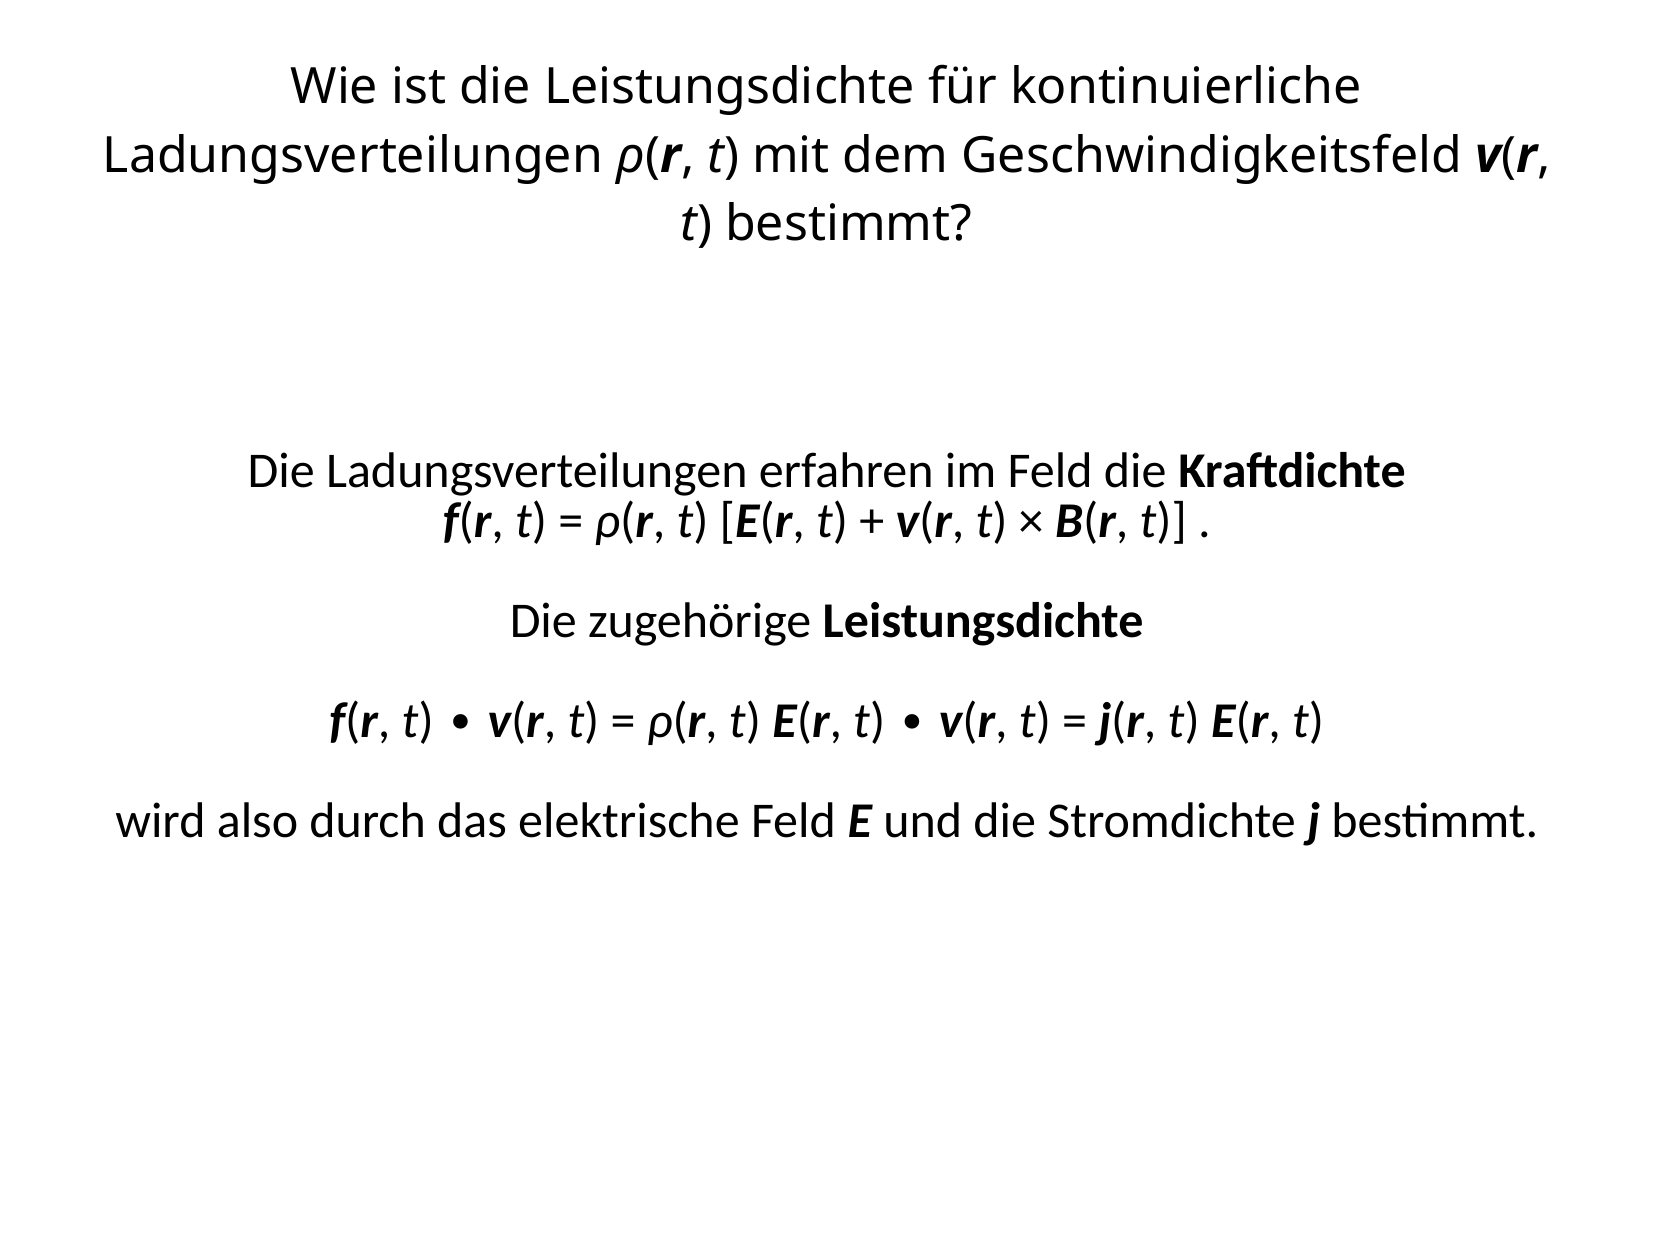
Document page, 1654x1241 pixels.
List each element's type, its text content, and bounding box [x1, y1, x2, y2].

subtitle Die Ladungsverteilungen erfahren im Feld die Kraftdichte f(r, t) = ρ(r, t) [E(r, t) + v(r, t) × B(r, t)] . Die zugehörige Leistungsdichte f(r, t) ∙ v(r, t) = ρ(r, t) E(r, t) ∙ v(r, t) = j(r, t) E(r, t) wird also durch das elektrische Feld E und die Stromdichte j bestimmt. [82, 290, 1571, 1010]
title Wie ist die Leistungsdichte für kontinuierliche Ladungsverteilungen ρ(r, t) mit dem Geschwindigkeitsfeld v(r, t) bestimmt? [82, 49, 1571, 257]
